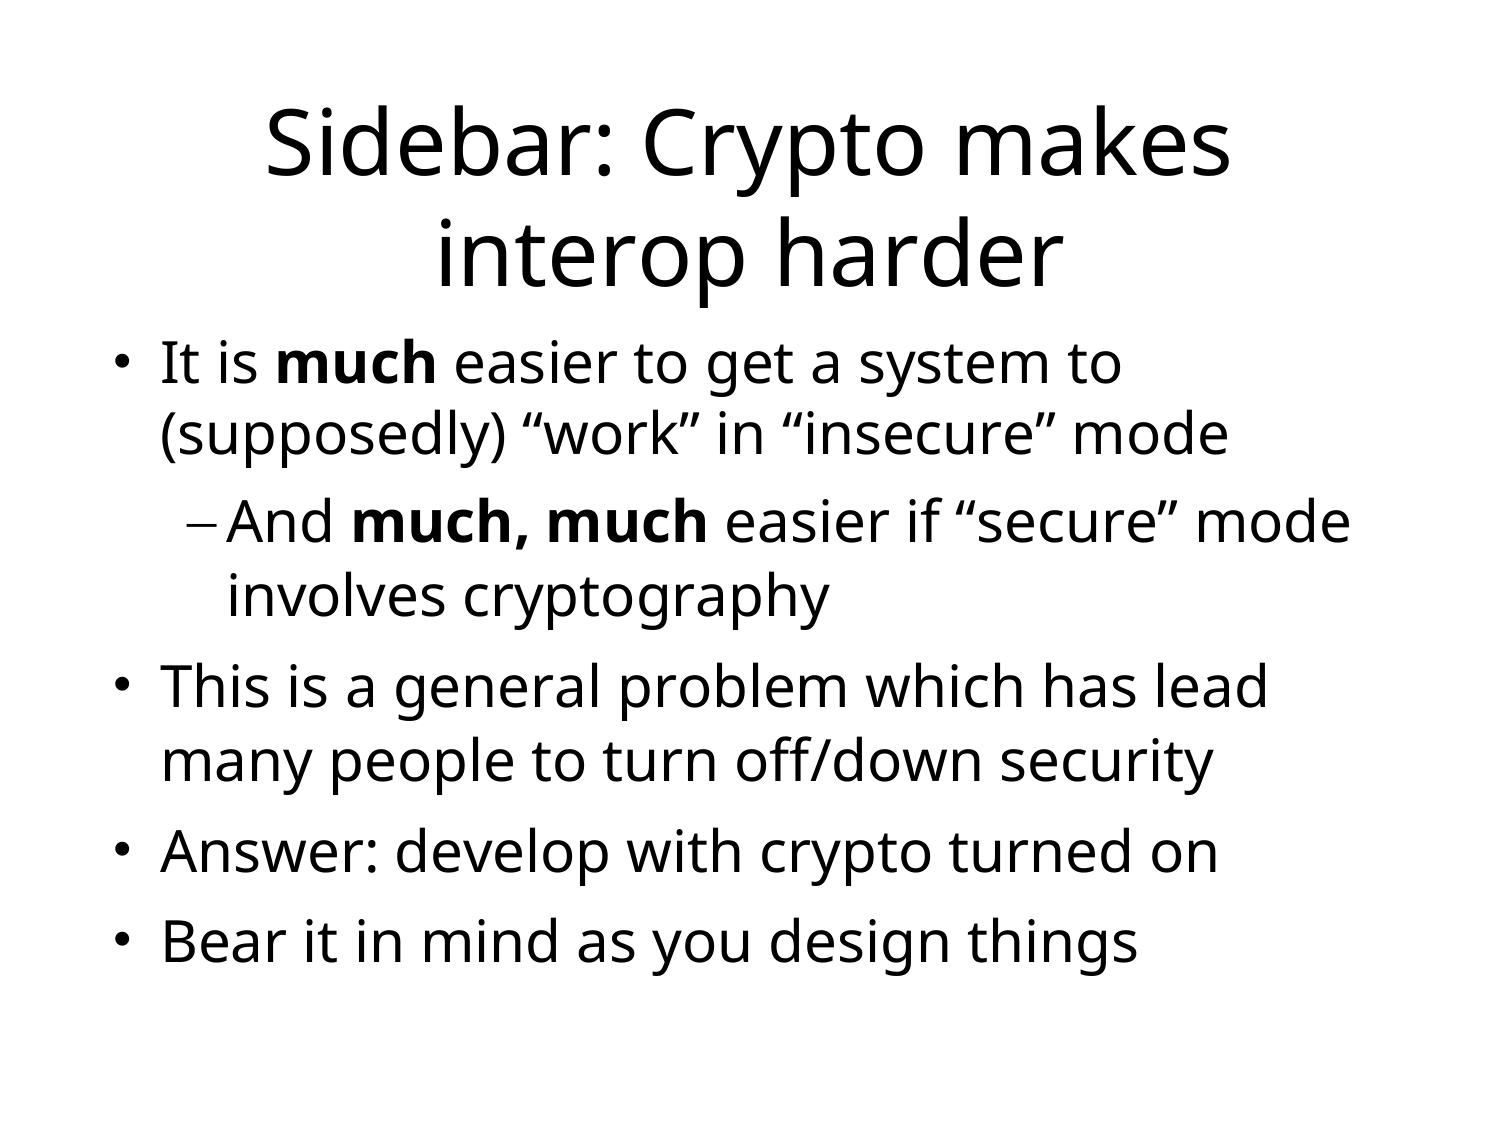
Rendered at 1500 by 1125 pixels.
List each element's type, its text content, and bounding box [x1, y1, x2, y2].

title Sidebar: Crypto makes interop harder [112, 80, 1388, 308]
list It is much easier to get a system to (supposedly) “work” in “insecure” mode And much, much easier if “secure” mode involves cryptography This is a general problem which has lead many people to turn off/down security Answer: develop with crypto turned on Bear it in mind as you design things [112, 324, 1388, 1103]
